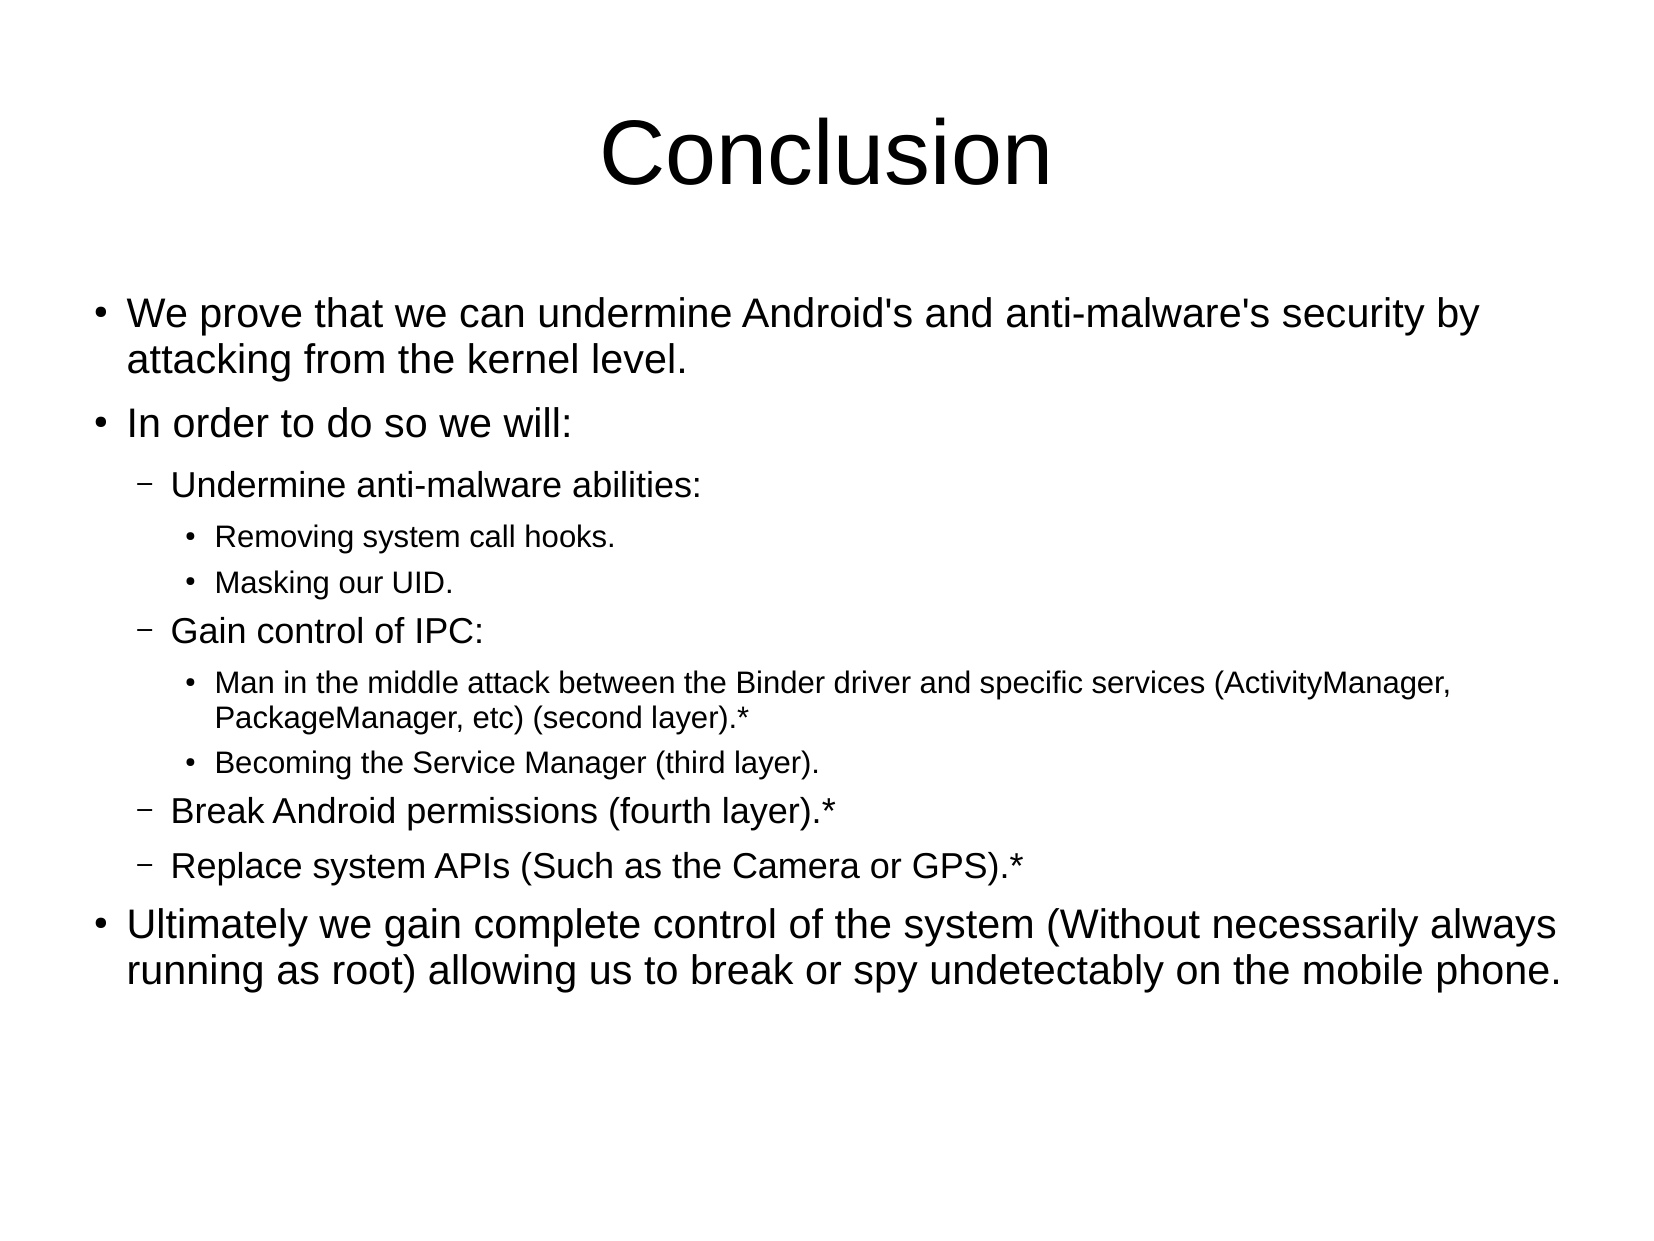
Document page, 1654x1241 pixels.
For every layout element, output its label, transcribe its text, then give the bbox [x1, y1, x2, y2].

list We prove that we can undermine Android's and anti-malware's security by attacking from the kernel level. In order to do so we will: Undermine anti-malware abilities: Removing system call hooks. Masking our UID. Gain control of IPC: Man in the middle attack between the Binder driver and specific services (ActivityManager, PackageManager, etc) (second layer).* Becoming the Service Manager (third layer). Break Android permissions (fourth layer).* Replace system APIs (Such as the Camera or GPS).* Ultimately we gain complete control of the system (Without necessarily always running as root) allowing us to break or spy undetectably on the mobile phone. [82, 290, 1571, 1010]
title Conclusion [82, 49, 1571, 257]
